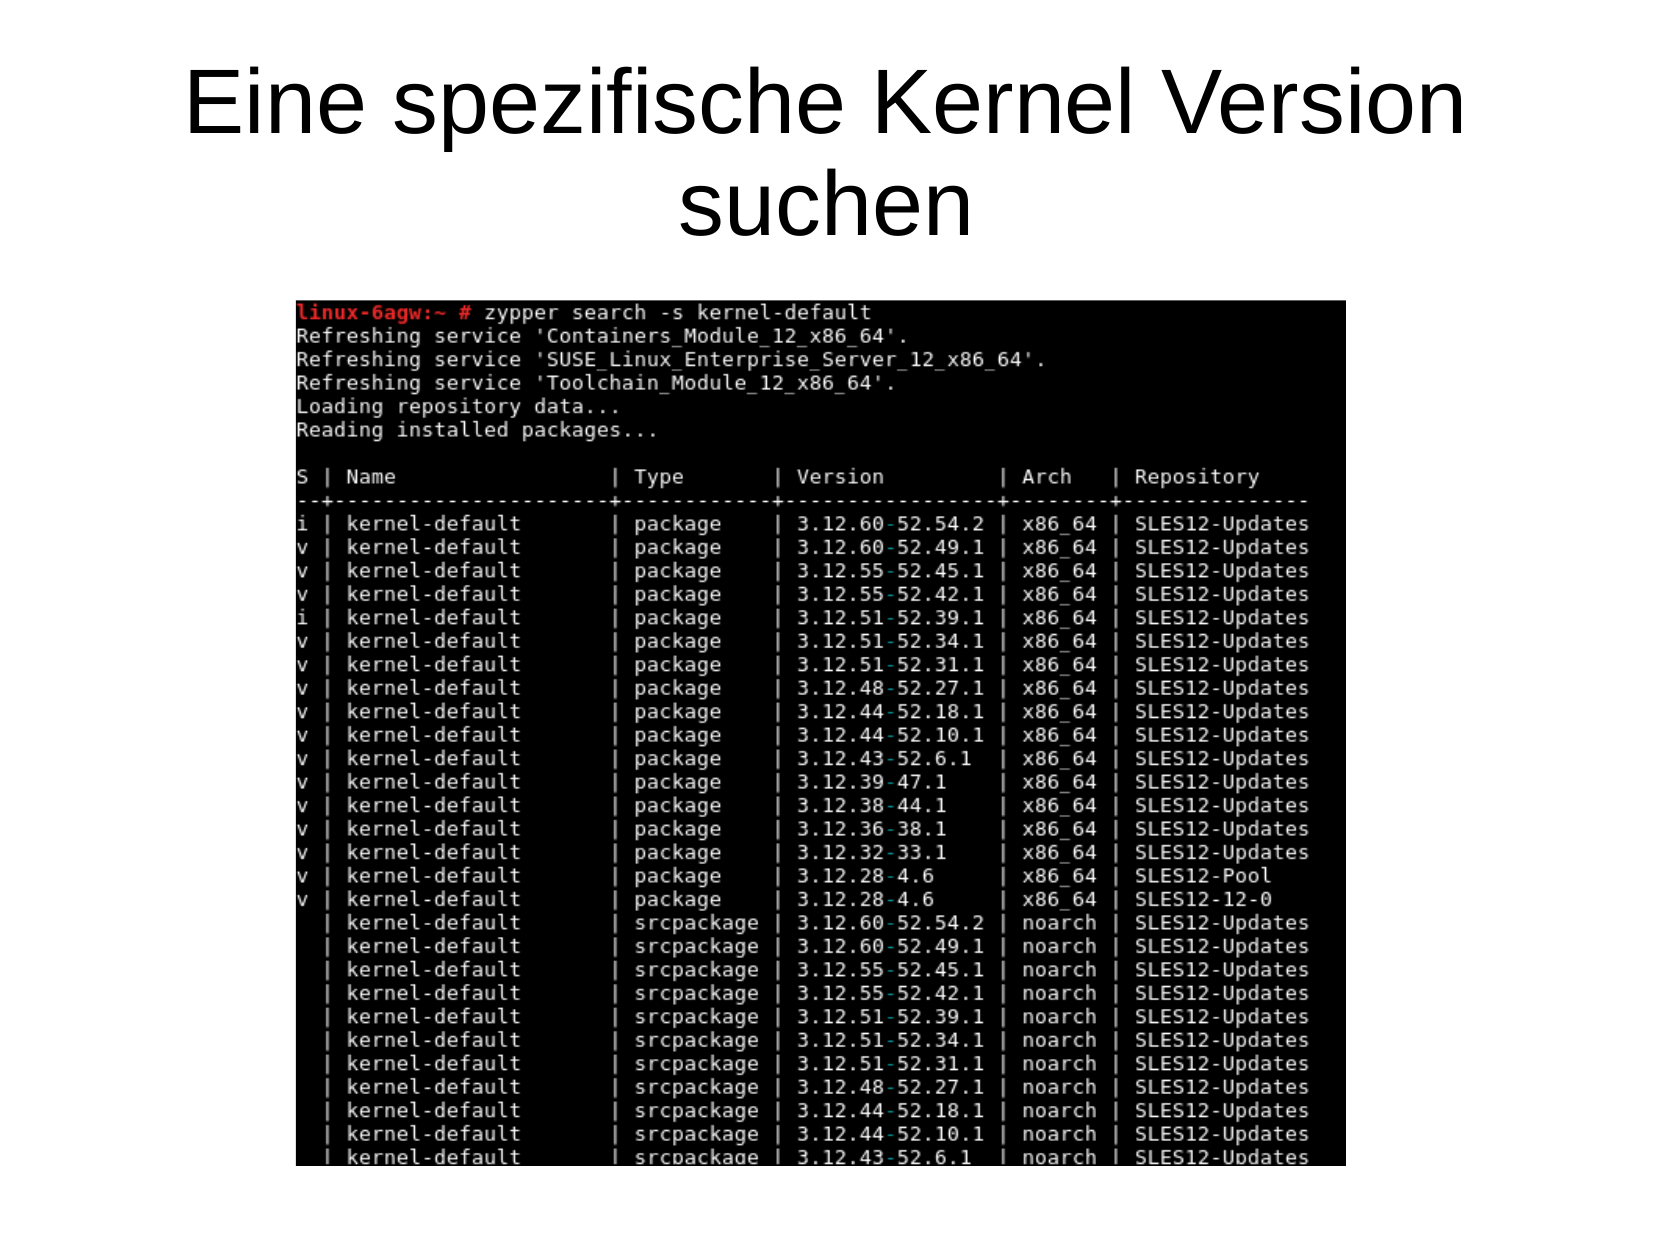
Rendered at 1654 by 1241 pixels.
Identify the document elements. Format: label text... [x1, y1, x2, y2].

title Eine spezifische Kernel Version suchen [82, 49, 1571, 257]
picture [295, 300, 1346, 1166]
